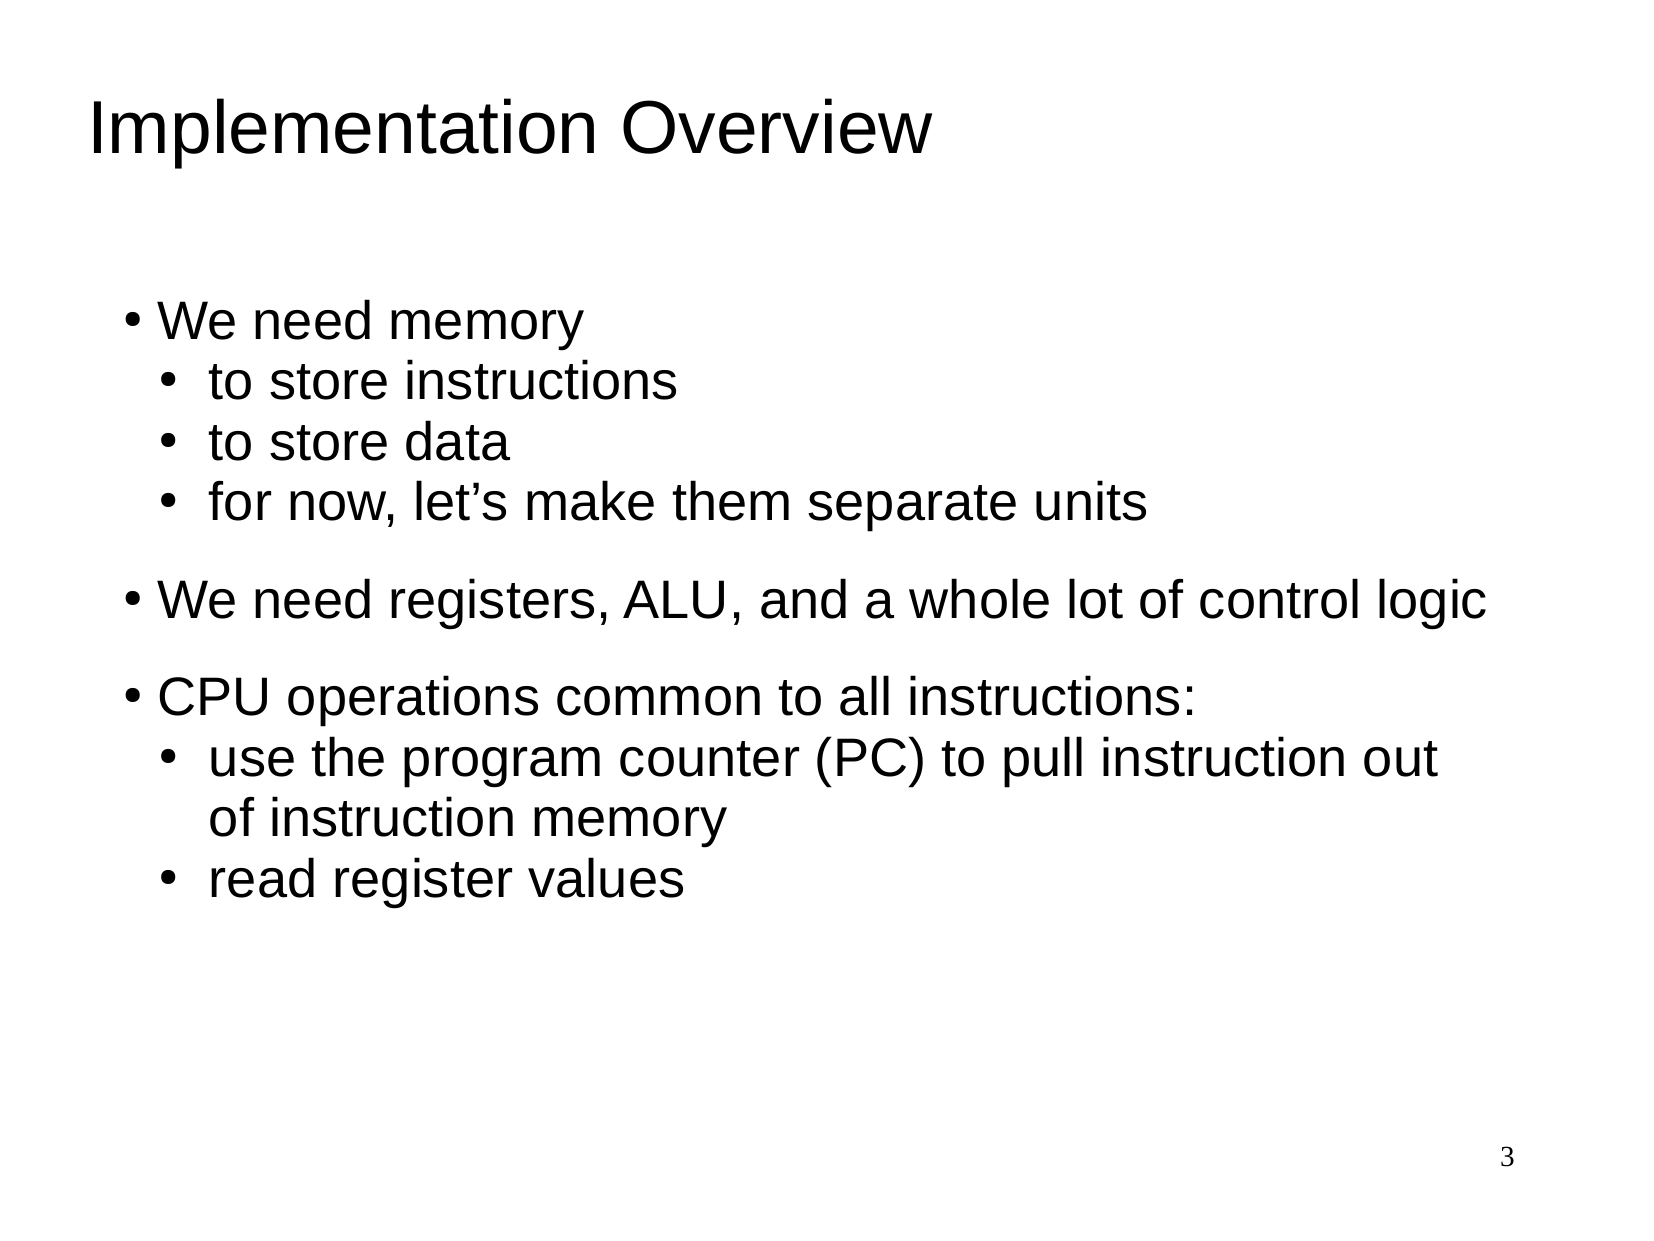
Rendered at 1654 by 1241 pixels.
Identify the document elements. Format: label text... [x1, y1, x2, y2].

text_box We need memory to store instructions to store data for now, let’s make them separate units We need registers, ALU, and a whole lot of control logic CPU operations common to all instructions: use the program counter (PC) to pull instruction out of instruction memory read register values [108, 282, 1506, 917]
text_box <number> [1185, 1129, 1530, 1213]
text_box Implementation Overview [72, 71, 949, 177]
